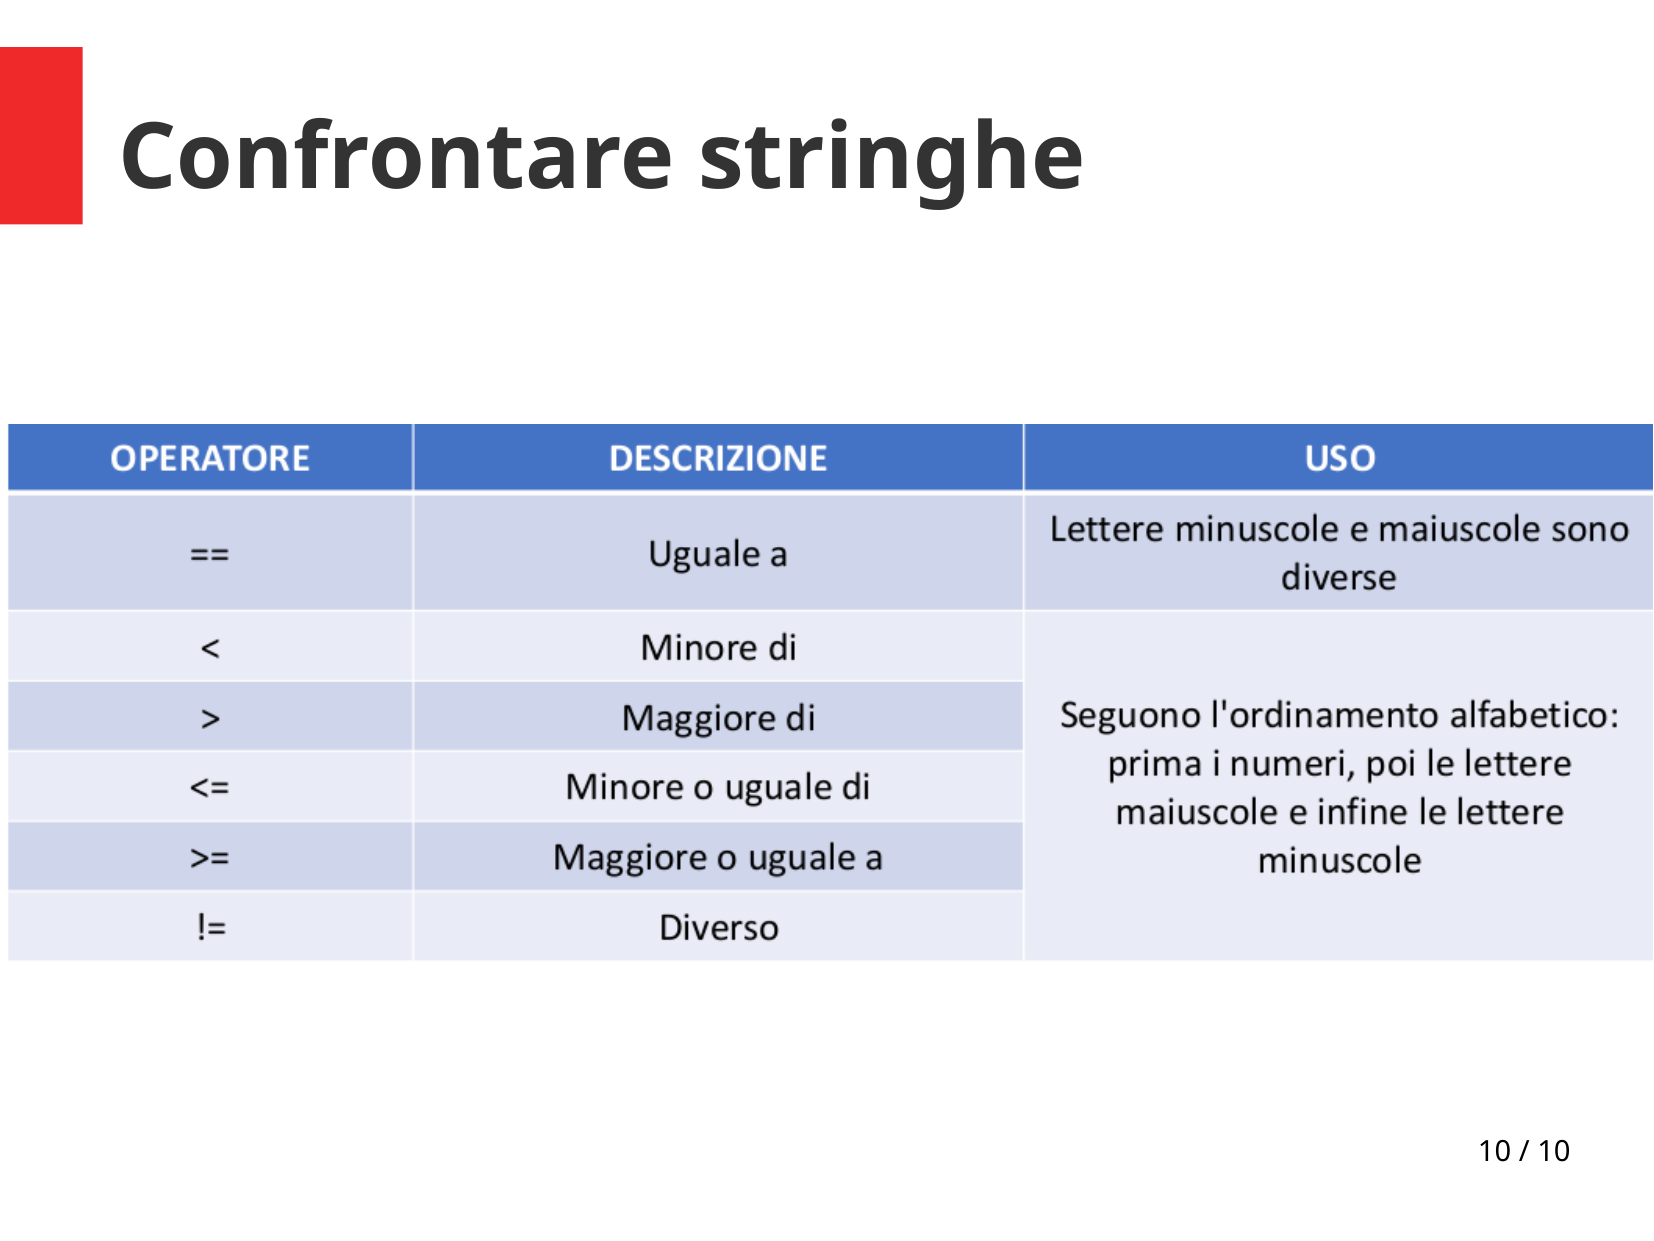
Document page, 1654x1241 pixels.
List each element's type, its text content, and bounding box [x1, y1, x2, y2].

title Confrontare stringhe [118, 49, 1571, 257]
picture [7, 424, 1653, 962]
